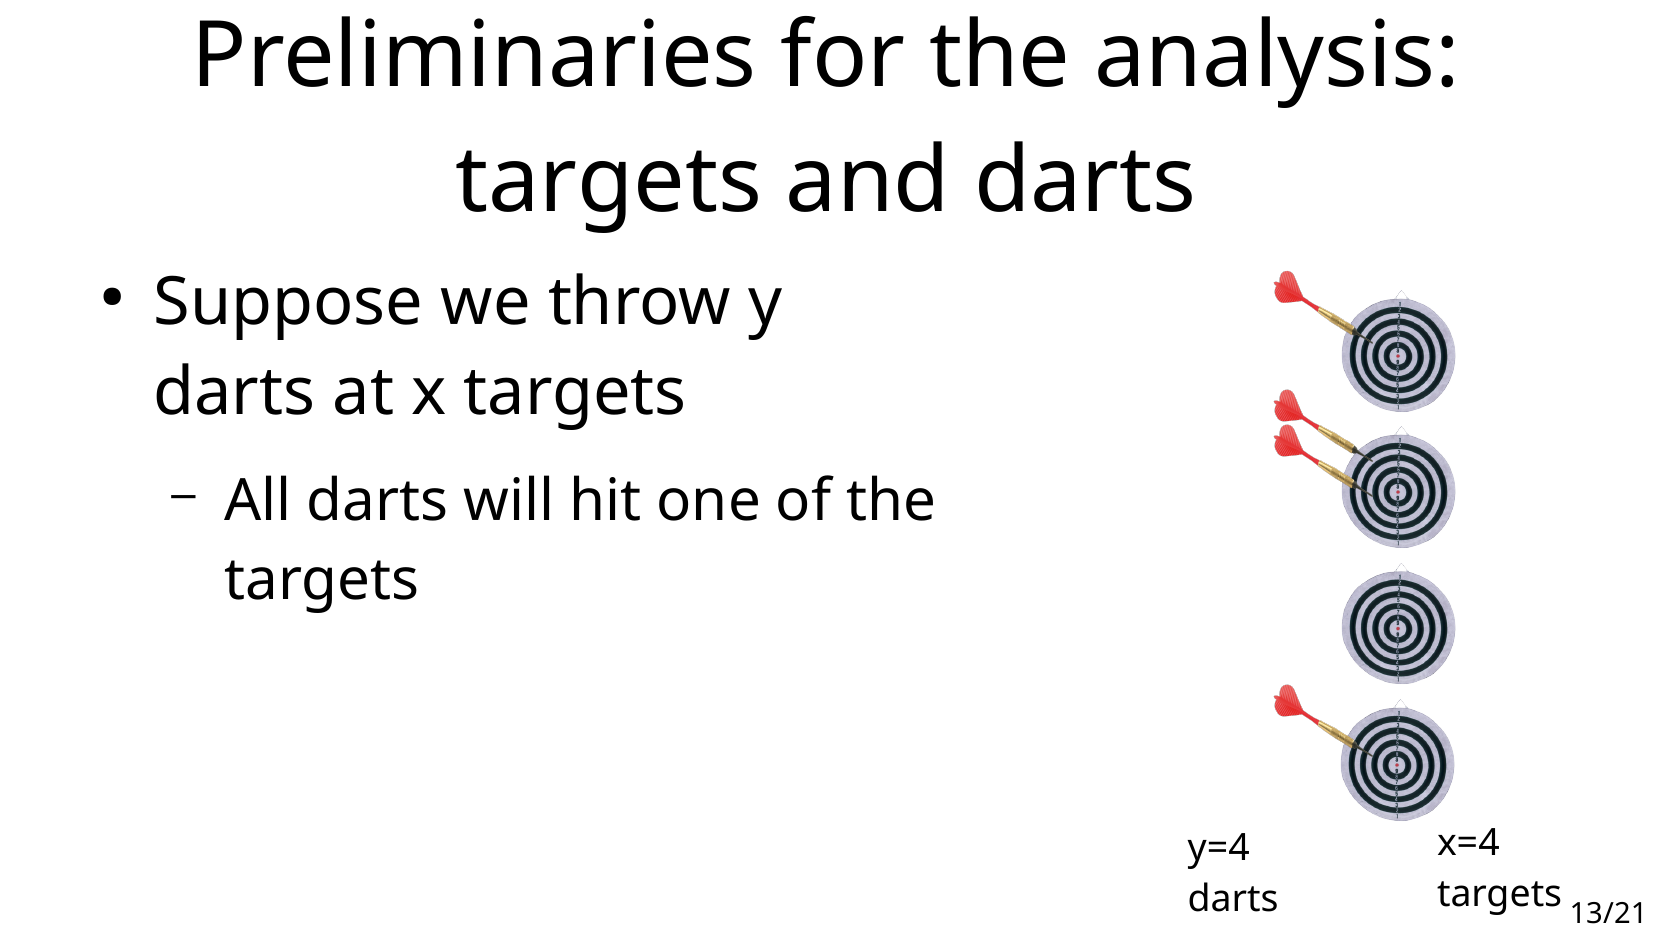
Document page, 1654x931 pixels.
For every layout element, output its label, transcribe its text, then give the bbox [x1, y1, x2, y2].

text_box y=4 darts [1172, 812, 1358, 881]
picture [1267, 248, 1486, 852]
title Preliminaries for the analysis: targets and darts [82, 0, 1571, 243]
list Suppose we throw y darts at x targets All darts will hit one of the targets [82, 253, 942, 861]
text_box x=4 targets [1422, 808, 1639, 876]
